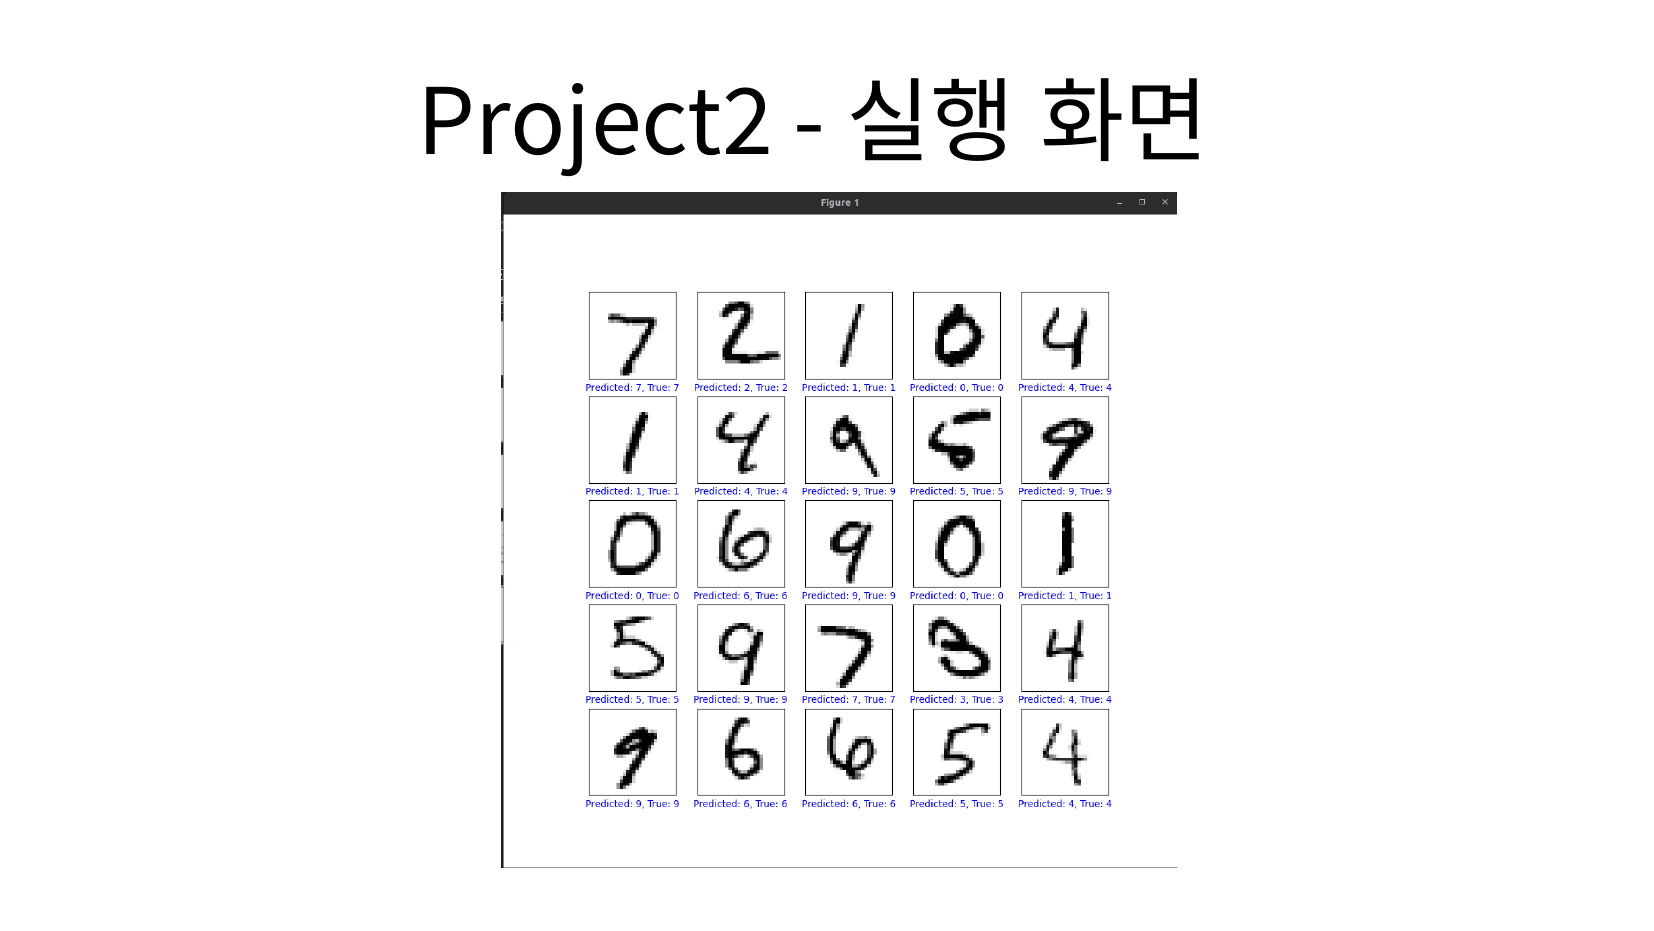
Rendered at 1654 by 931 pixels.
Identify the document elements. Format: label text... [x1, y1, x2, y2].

title Project2 - 실행 화면 [82, 37, 1571, 193]
picture [501, 192, 1177, 868]
